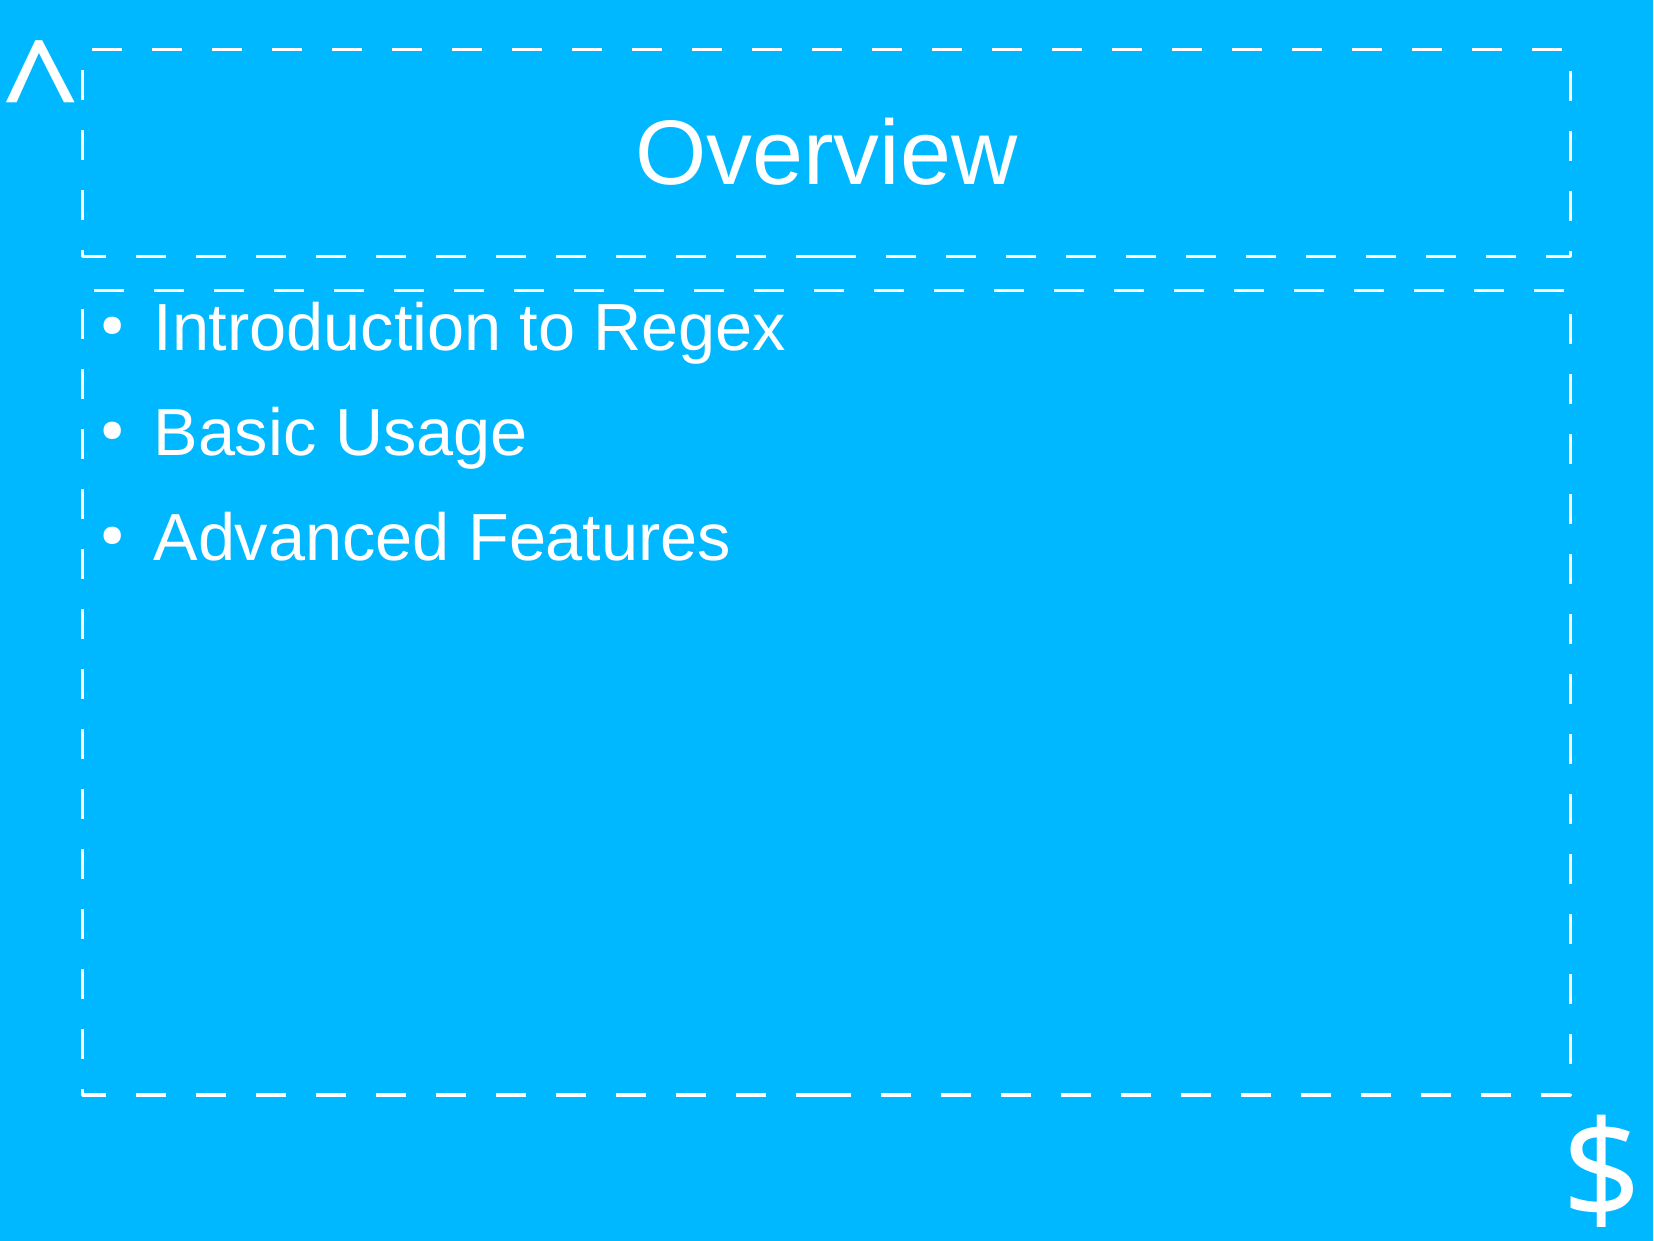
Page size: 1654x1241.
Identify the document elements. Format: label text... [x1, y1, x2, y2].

title Overview [82, 49, 1571, 257]
list Introduction to Regex Basic Usage Advanced Features [82, 290, 1571, 1096]
